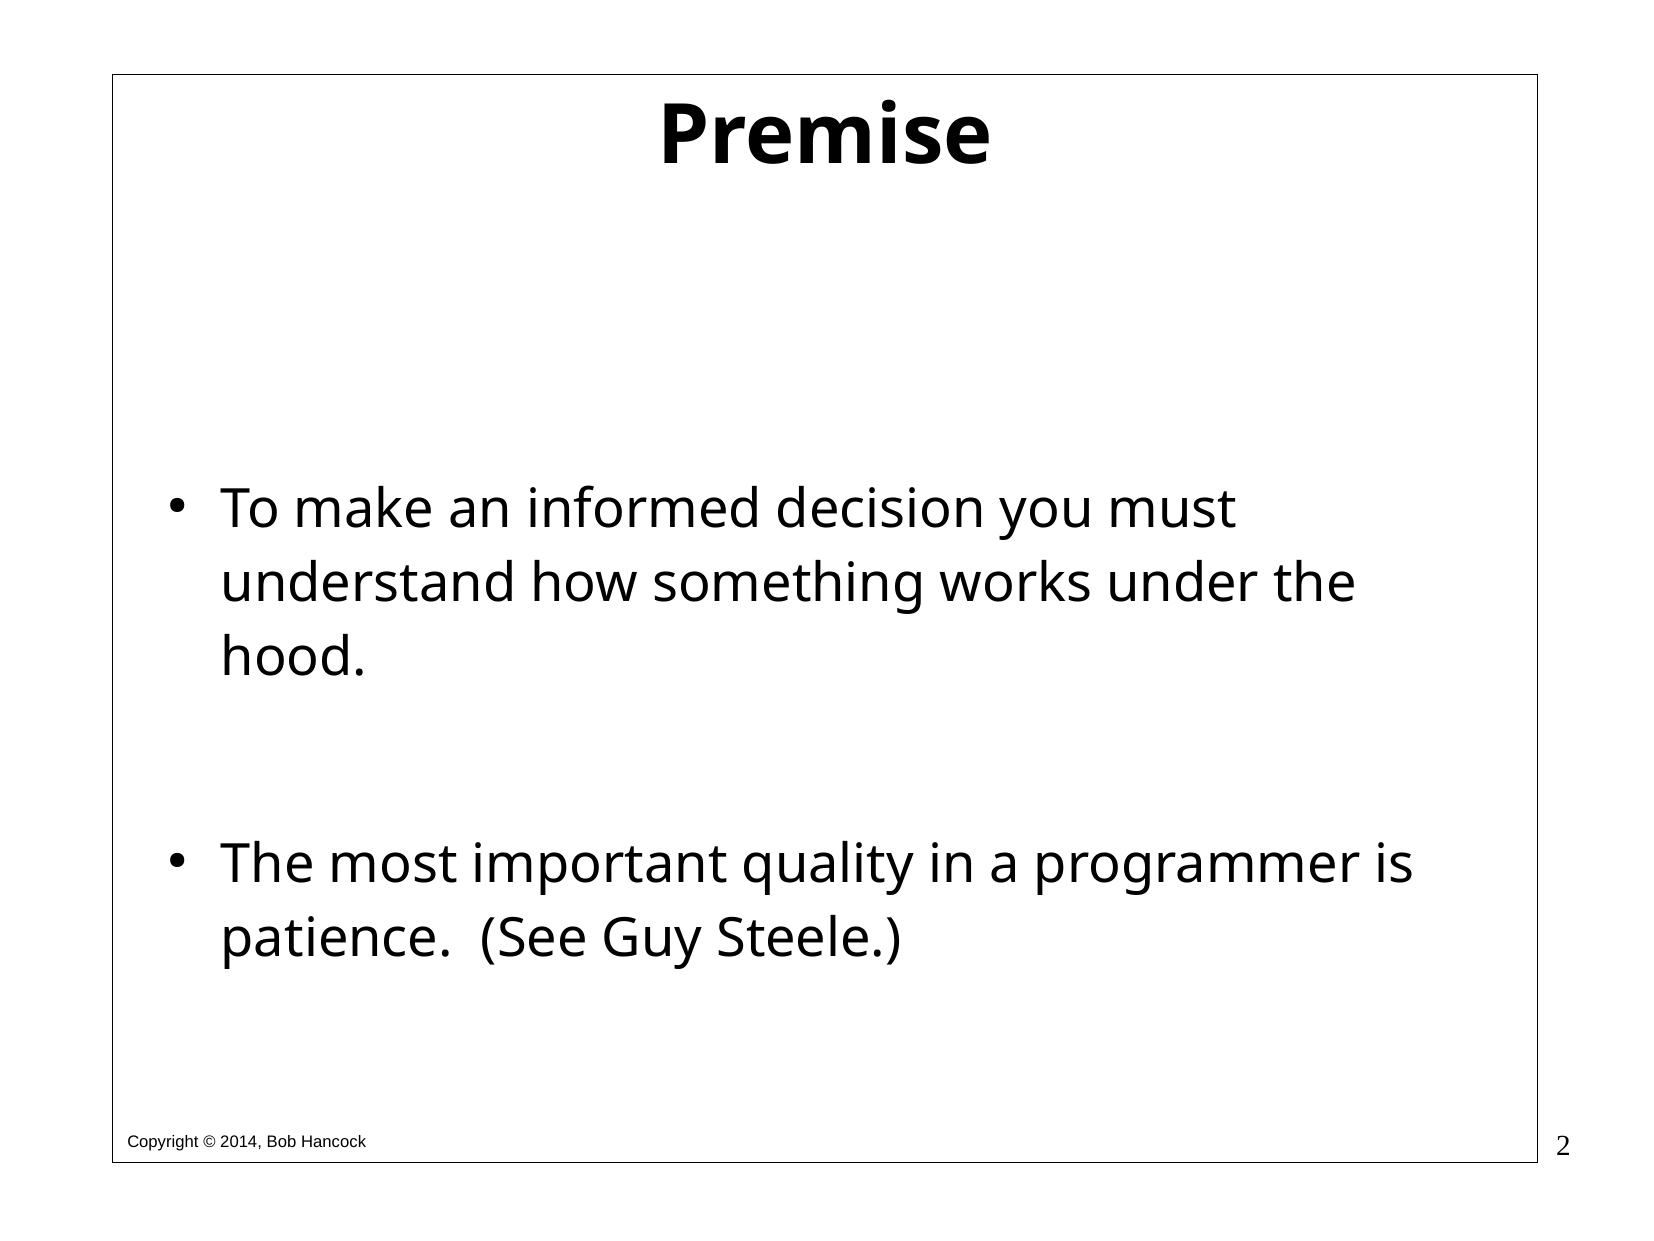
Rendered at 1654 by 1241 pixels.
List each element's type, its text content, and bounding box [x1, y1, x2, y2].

list To make an informed decision you must understand how something works under the hood. The most important quality in a programmer is patience. (See Guy Steele.) [150, 262, 1501, 1126]
text_box Copyright © 2014, Bob Hancock [112, 1125, 382, 1159]
title Premise [112, 75, 1538, 188]
